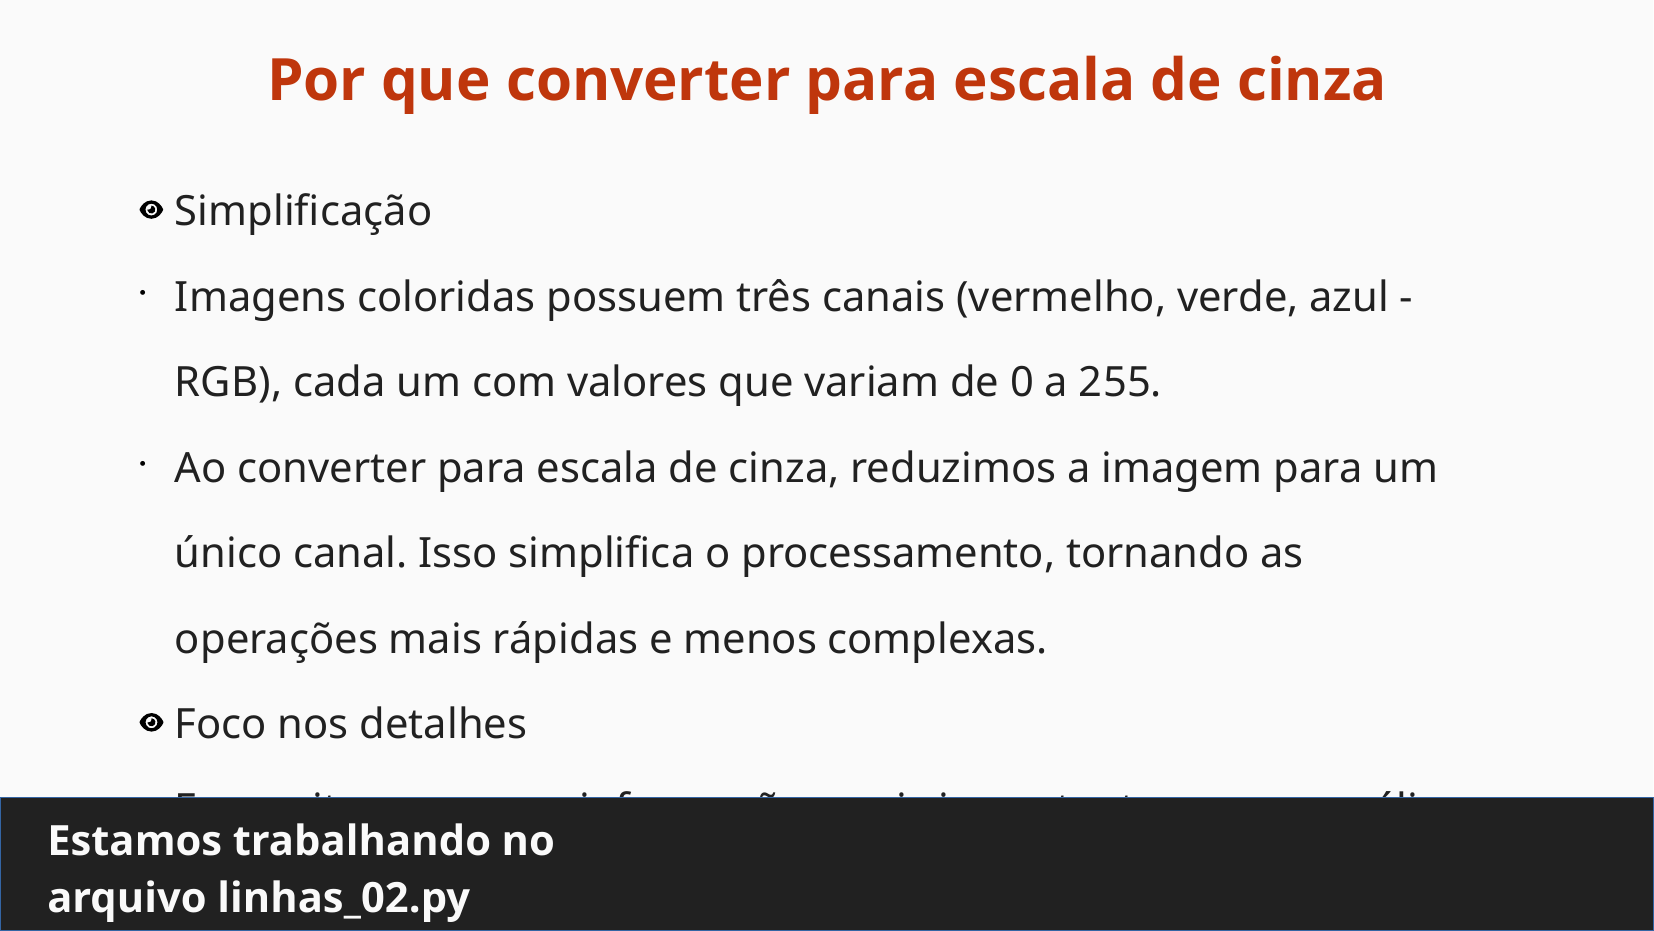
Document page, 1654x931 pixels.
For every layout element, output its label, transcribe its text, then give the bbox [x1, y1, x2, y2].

subtitle Simplificação Imagens coloridas possuem três canais (vermelho, verde, azul - RGB), cada um com valores que variam de 0 a 255. Ao converter para escala de cinza, reduzimos a imagem para um único canal. Isso simplifica o processamento, tornando as operações mais rápidas e menos complexas. Foco nos detalhes Em muitos casos, as informações mais importantes para a análise estão na intensidade dos pixels, não nas cores. A escala de cinza permite focar nessas informações. [139, 152, 1514, 709]
title Estamos trabalhando no arquivo linhas_02.py [47, 826, 697, 908]
text_box [0, 797, 1654, 931]
title Por que converter para escala de cinza [82, 37, 1572, 119]
